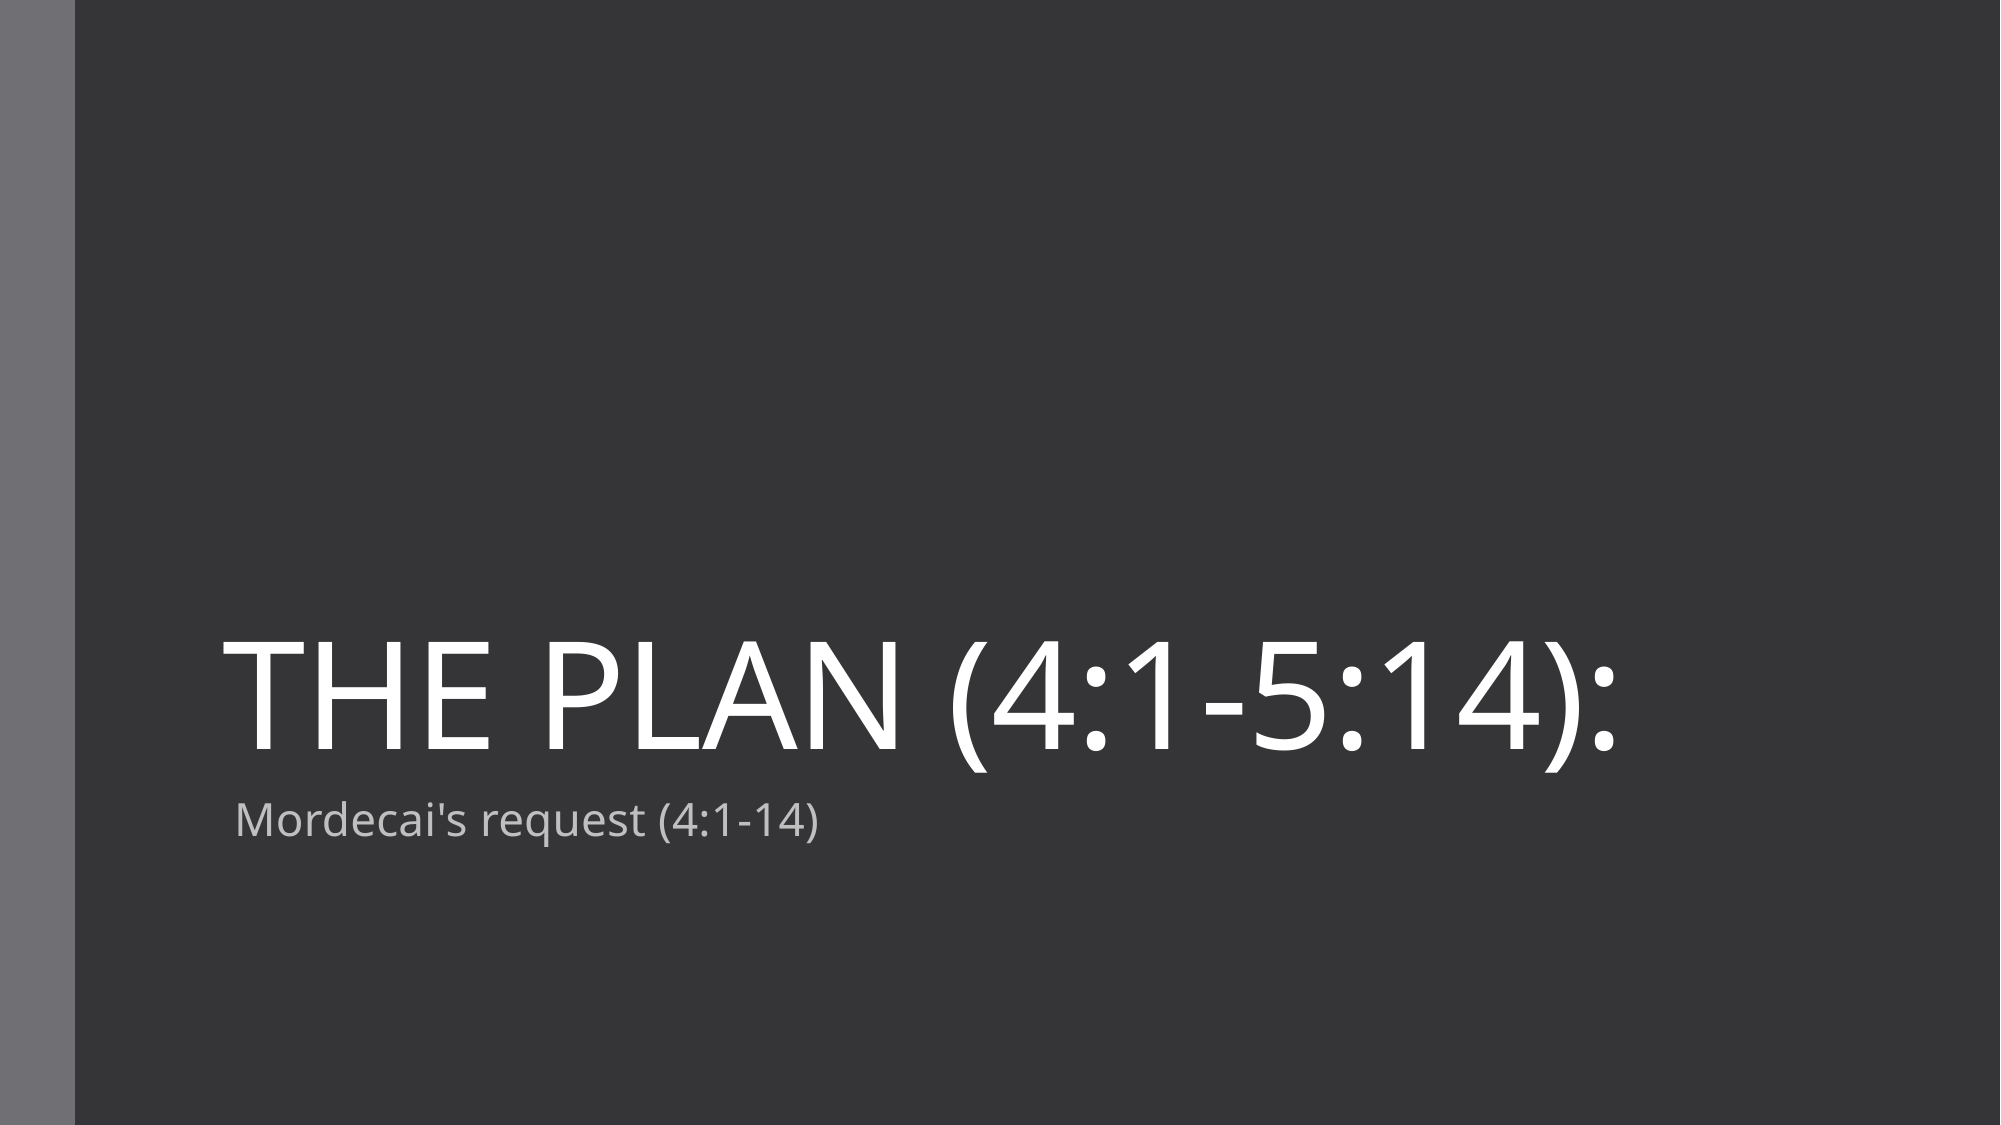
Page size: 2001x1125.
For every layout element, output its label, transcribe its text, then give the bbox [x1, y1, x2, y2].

subtitle Mordecai's request (4:1-14) [206, 787, 1752, 1066]
title THE PLAN (4:1-5:14): [206, 124, 1752, 787]
